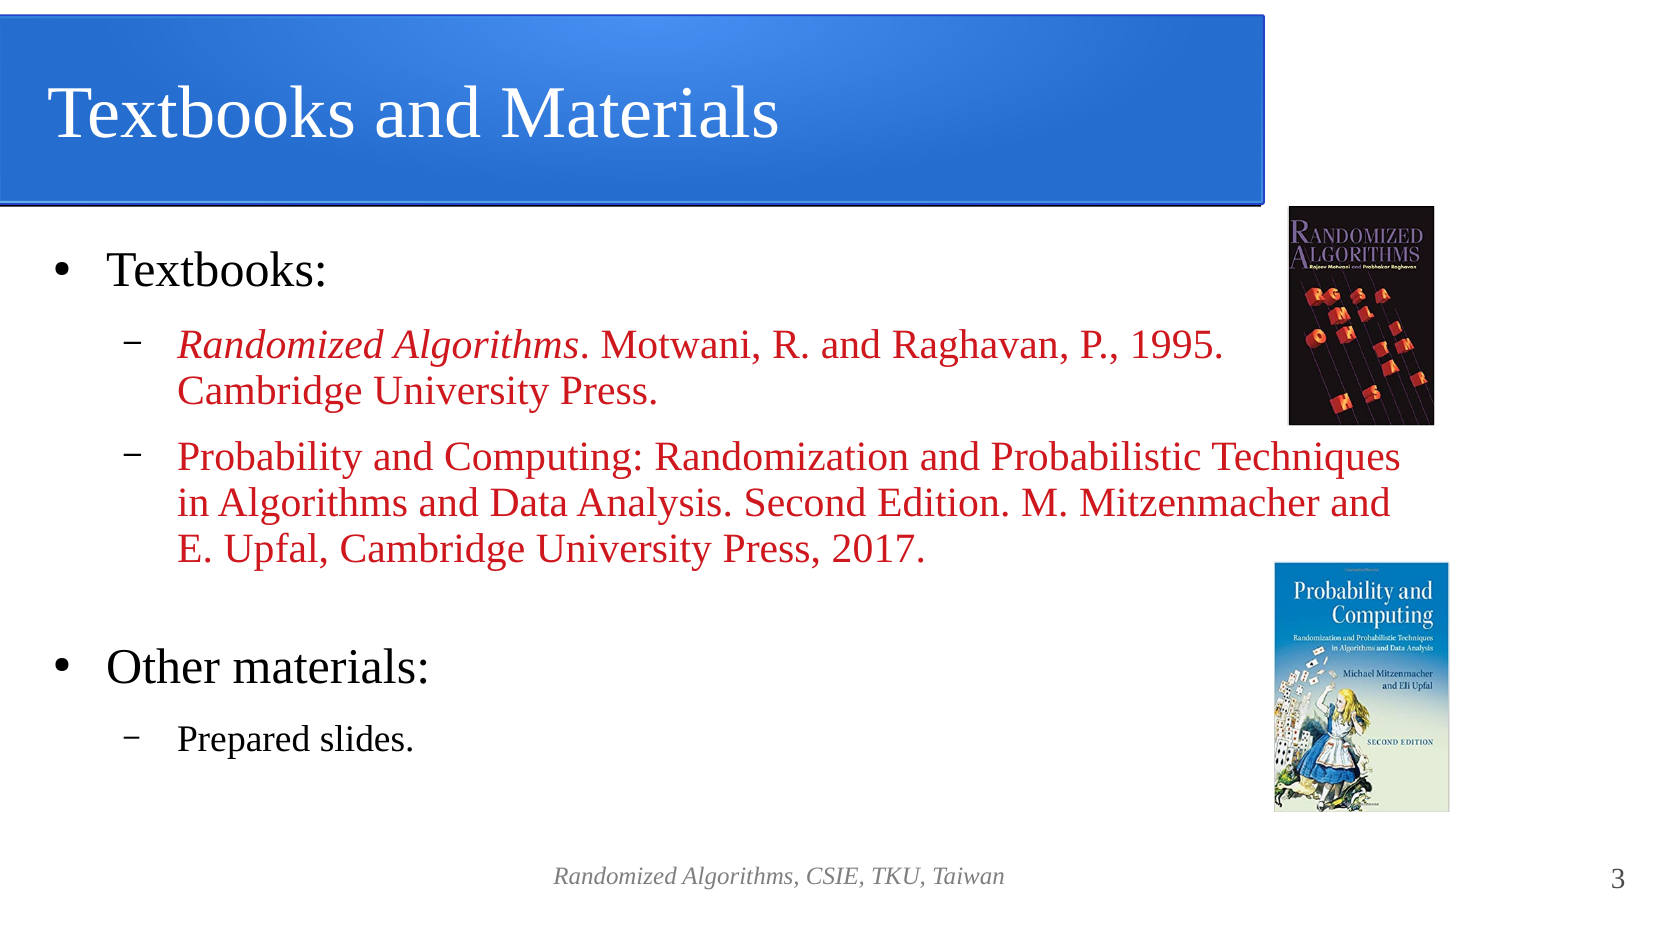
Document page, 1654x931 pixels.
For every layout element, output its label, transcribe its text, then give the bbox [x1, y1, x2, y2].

picture [1274, 561, 1450, 812]
picture [1287, 206, 1435, 426]
list Textbooks: Randomized Algorithms. Motwani, R. and Raghavan, P., 1995. Cambridge University Press. Probability and Computing: Randomization and Probabilistic Techniques in Algorithms and Data Analysis. Second Edition. M. Mitzenmacher and E. Upfal, Cambridge University Press, 2017. Other materials: Prepared slides. [35, 242, 1418, 839]
title Textbooks and Materials [47, 35, 1199, 189]
